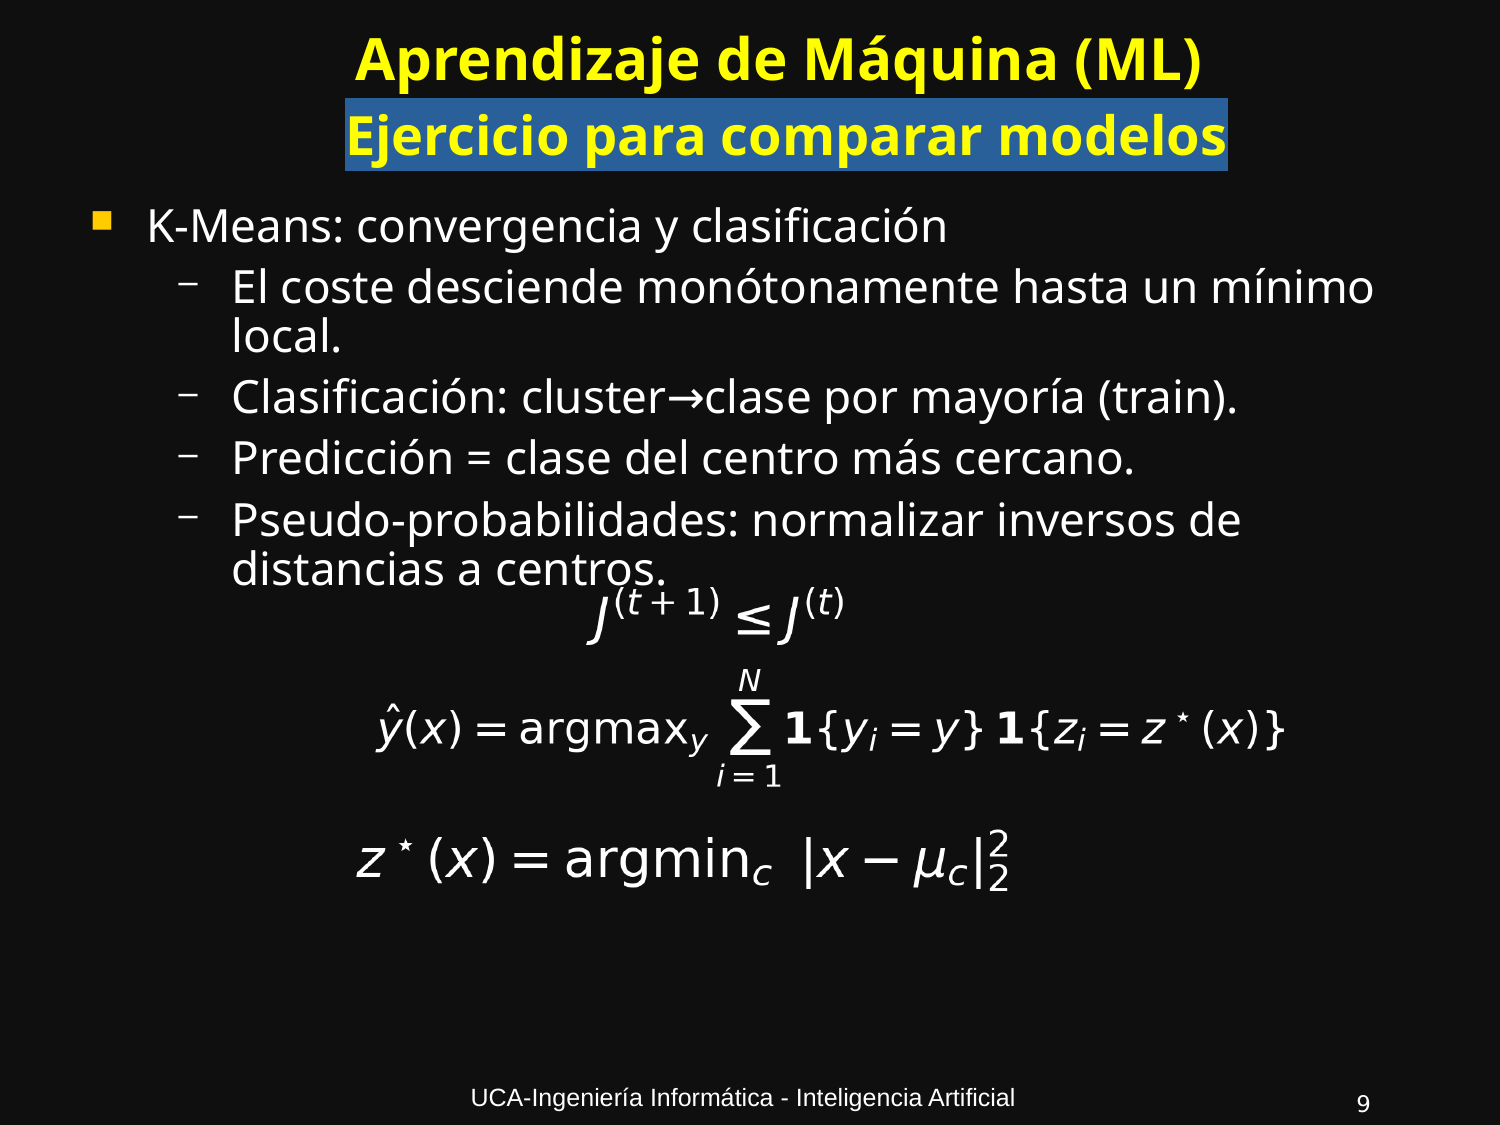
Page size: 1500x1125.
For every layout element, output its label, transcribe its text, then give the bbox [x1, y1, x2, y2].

title Aprendizaje de Máquina (ML) Ejercicio para comparar modelos [75, 38, 1463, 152]
picture [307, 578, 1352, 803]
text_box K-Means: convergencia y clasificación El coste desciende monótonamente hasta un mínimo local. Clasificación: cluster→clase por mayoría (train). Predicción = clase del centro más cercano. Pseudo-probabilidades: normalizar inversos de distancias a centros. [75, 195, 1426, 1051]
picture [307, 821, 1057, 901]
